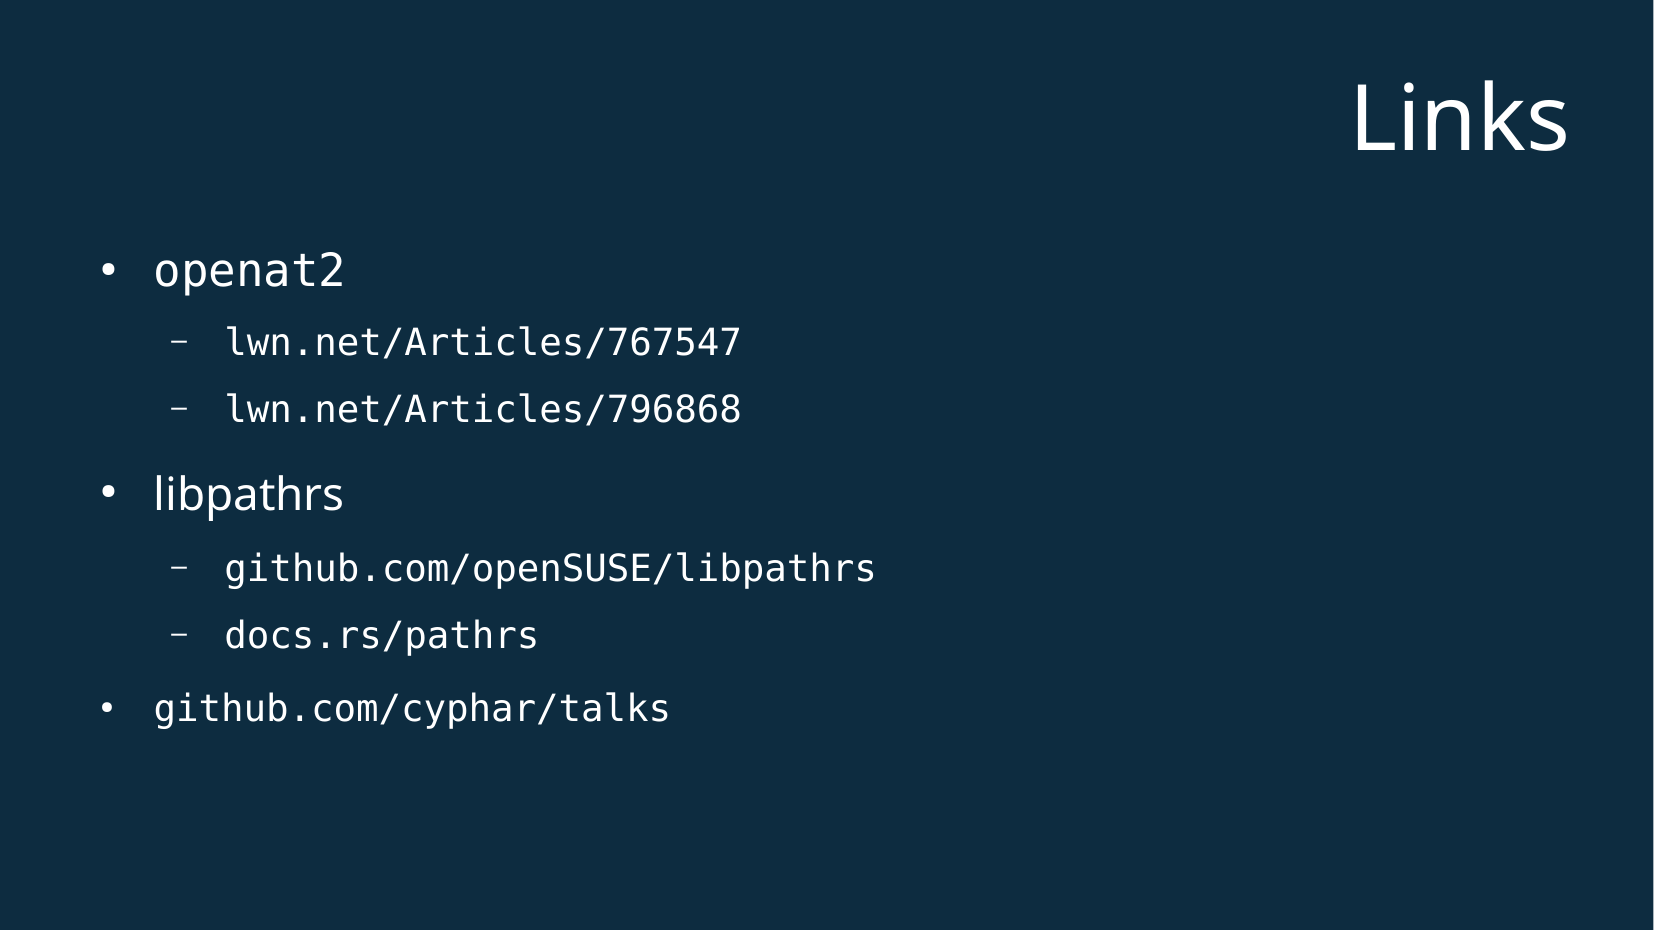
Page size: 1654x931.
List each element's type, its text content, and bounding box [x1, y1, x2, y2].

list openat2 lwn.net/Articles/767547 lwn.net/Articles/796868 libpathrs github.com/openSUSE/libpathrs docs.rs/pathrs github.com/cyphar/talks [82, 217, 1571, 758]
title Links [82, 37, 1571, 193]
